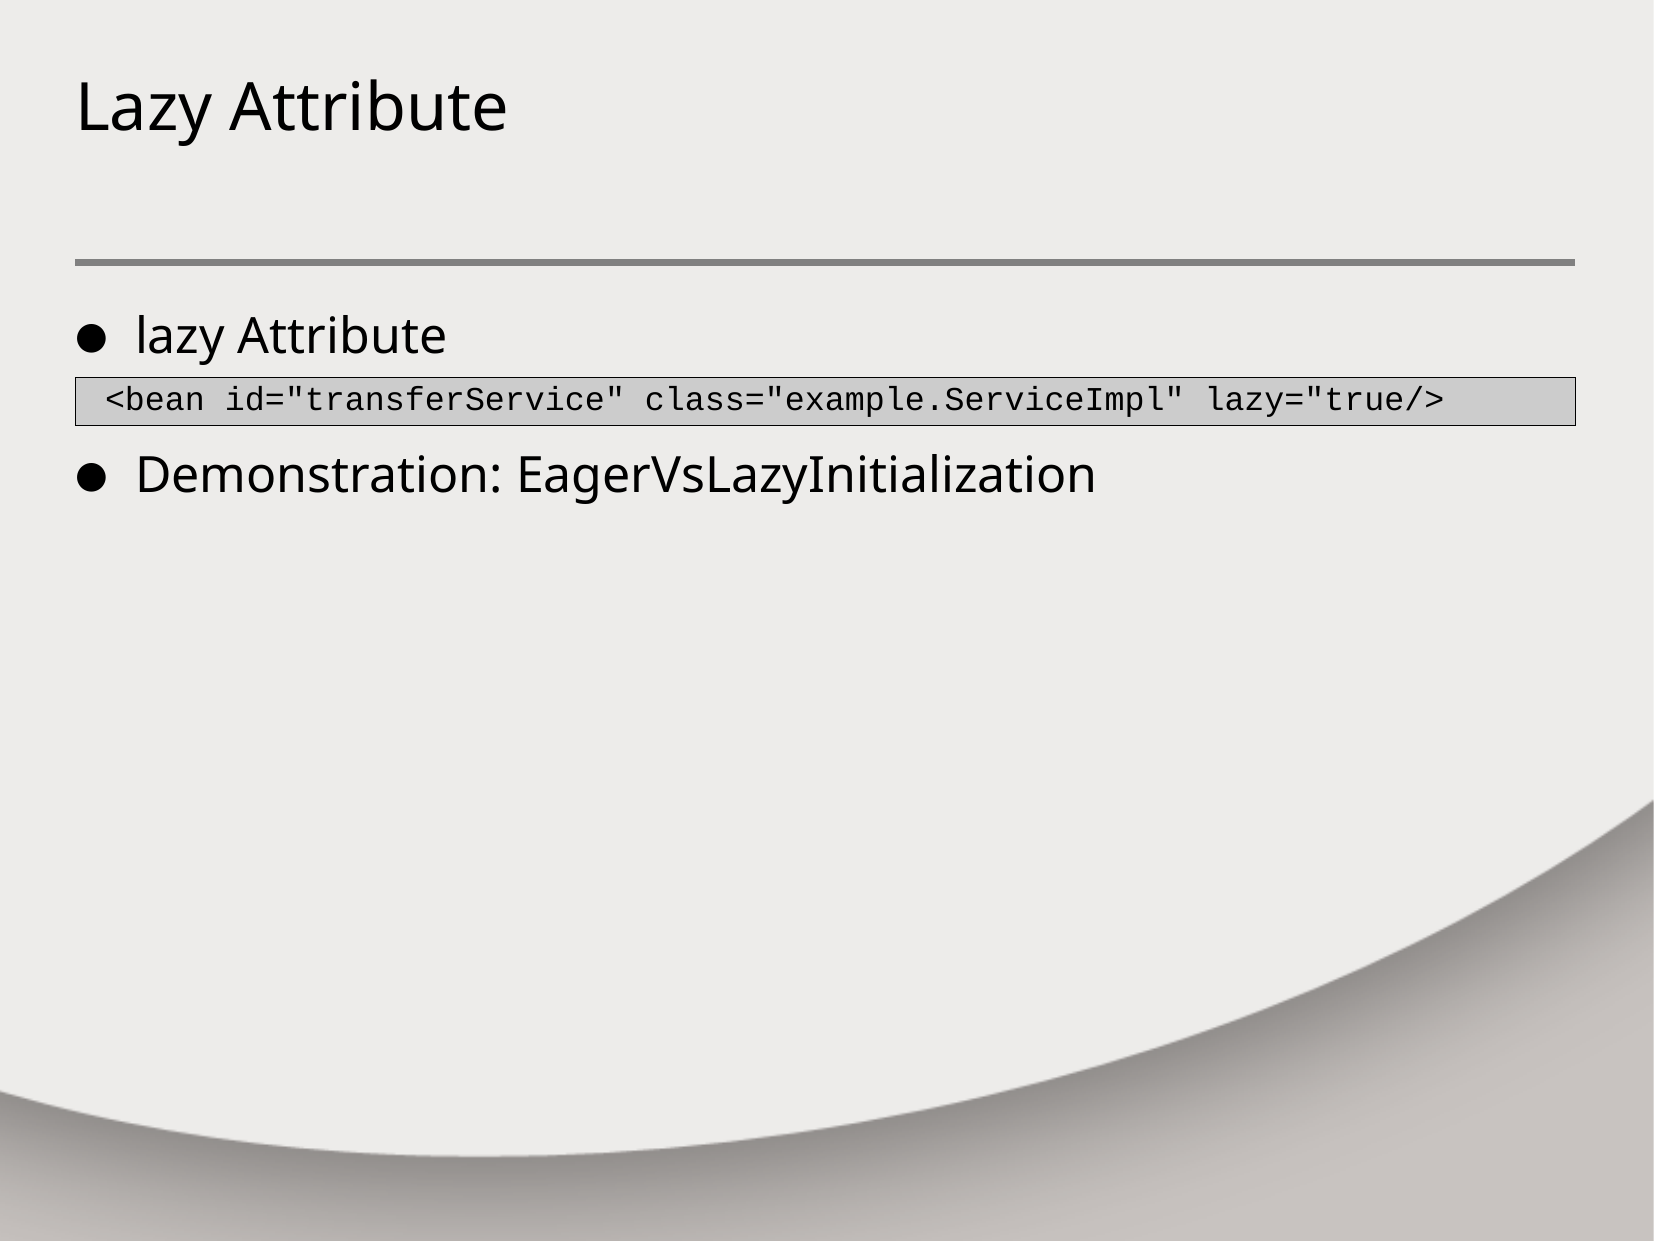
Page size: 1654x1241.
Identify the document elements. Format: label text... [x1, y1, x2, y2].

list lazy Attribute Demonstration: EagerVsLazyInitialization [75, 426, 1575, 1163]
title Lazy Attribute [75, 75, 1576, 226]
list lazy Attribute Demonstration: EagerVsLazyInitialization [75, 300, 1575, 377]
picture [0, 0, 1654, 1241]
text_box <bean id="transferService" class="example.ServiceImpl" lazy="true/> [75, 377, 1576, 426]
